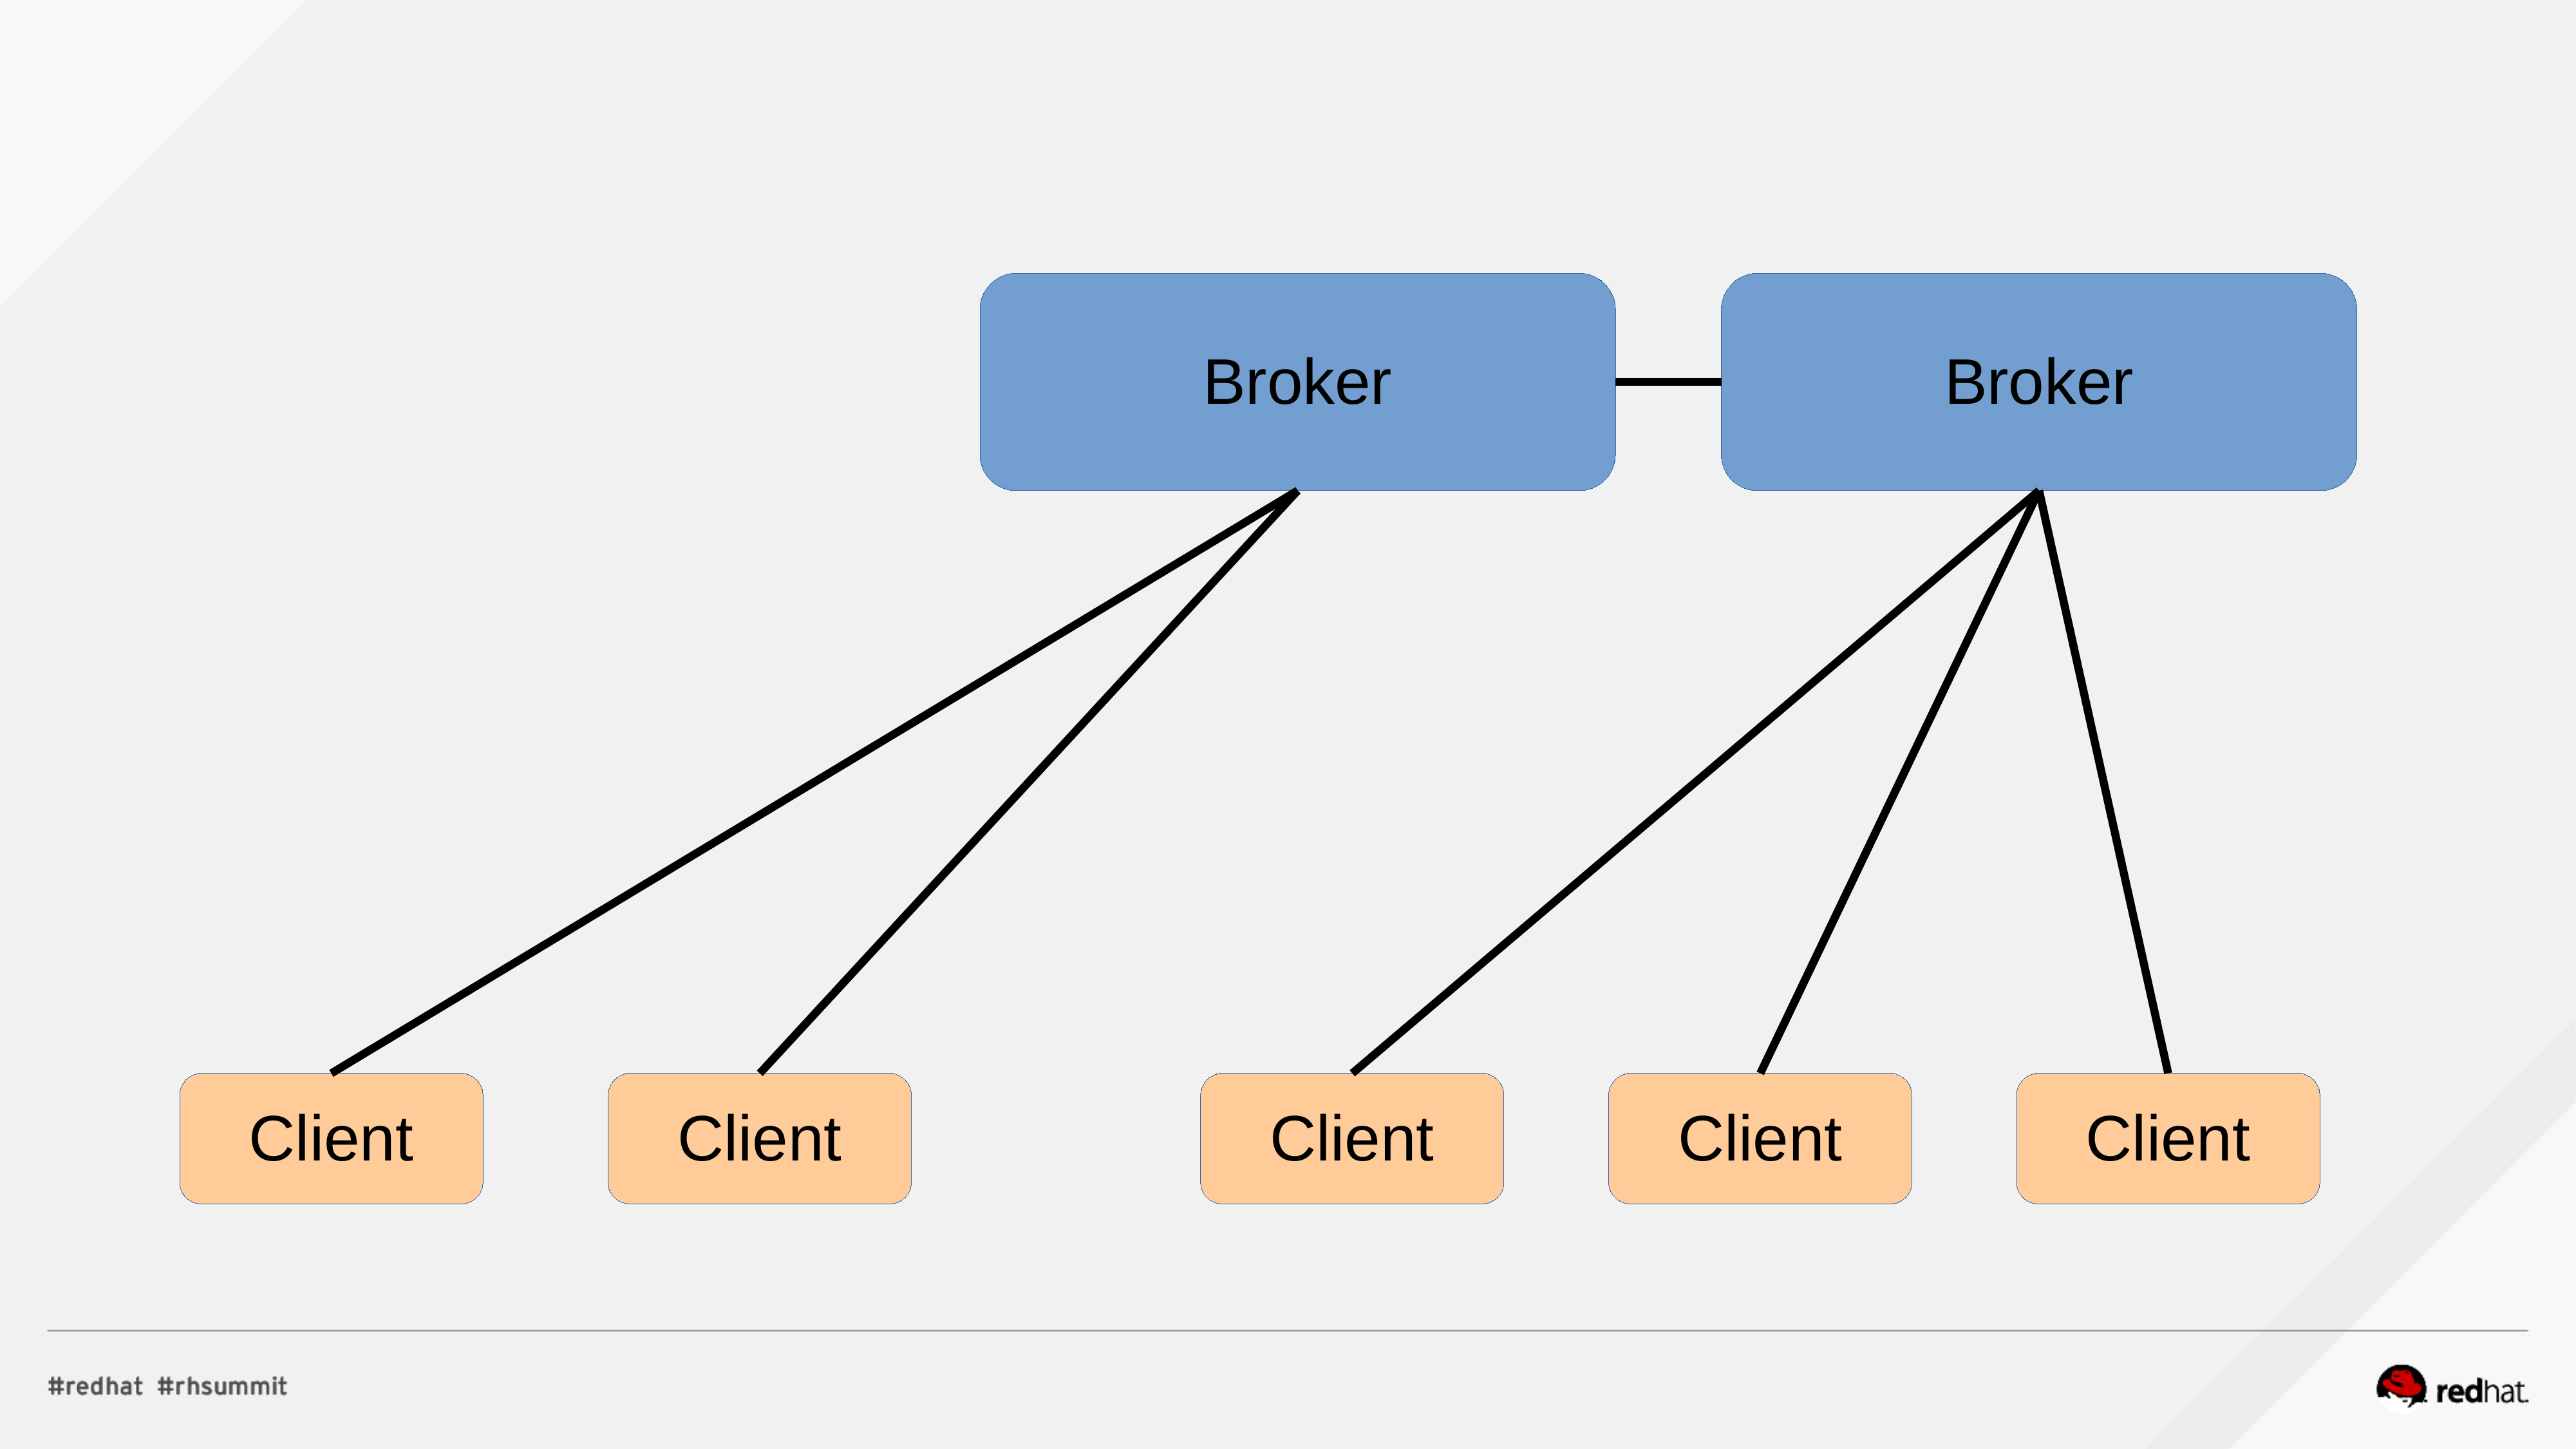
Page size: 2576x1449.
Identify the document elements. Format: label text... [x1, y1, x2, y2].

text_box Client [608, 1073, 912, 1204]
text_box Broker [1721, 273, 2357, 491]
text_box Client [180, 1073, 484, 1204]
text_box Broker [980, 273, 1616, 491]
picture [0, 0, 2576, 1449]
text_box Client [1200, 1073, 1504, 1204]
text_box Client [2017, 1073, 2320, 1204]
text_box Client [1608, 1073, 1912, 1204]
